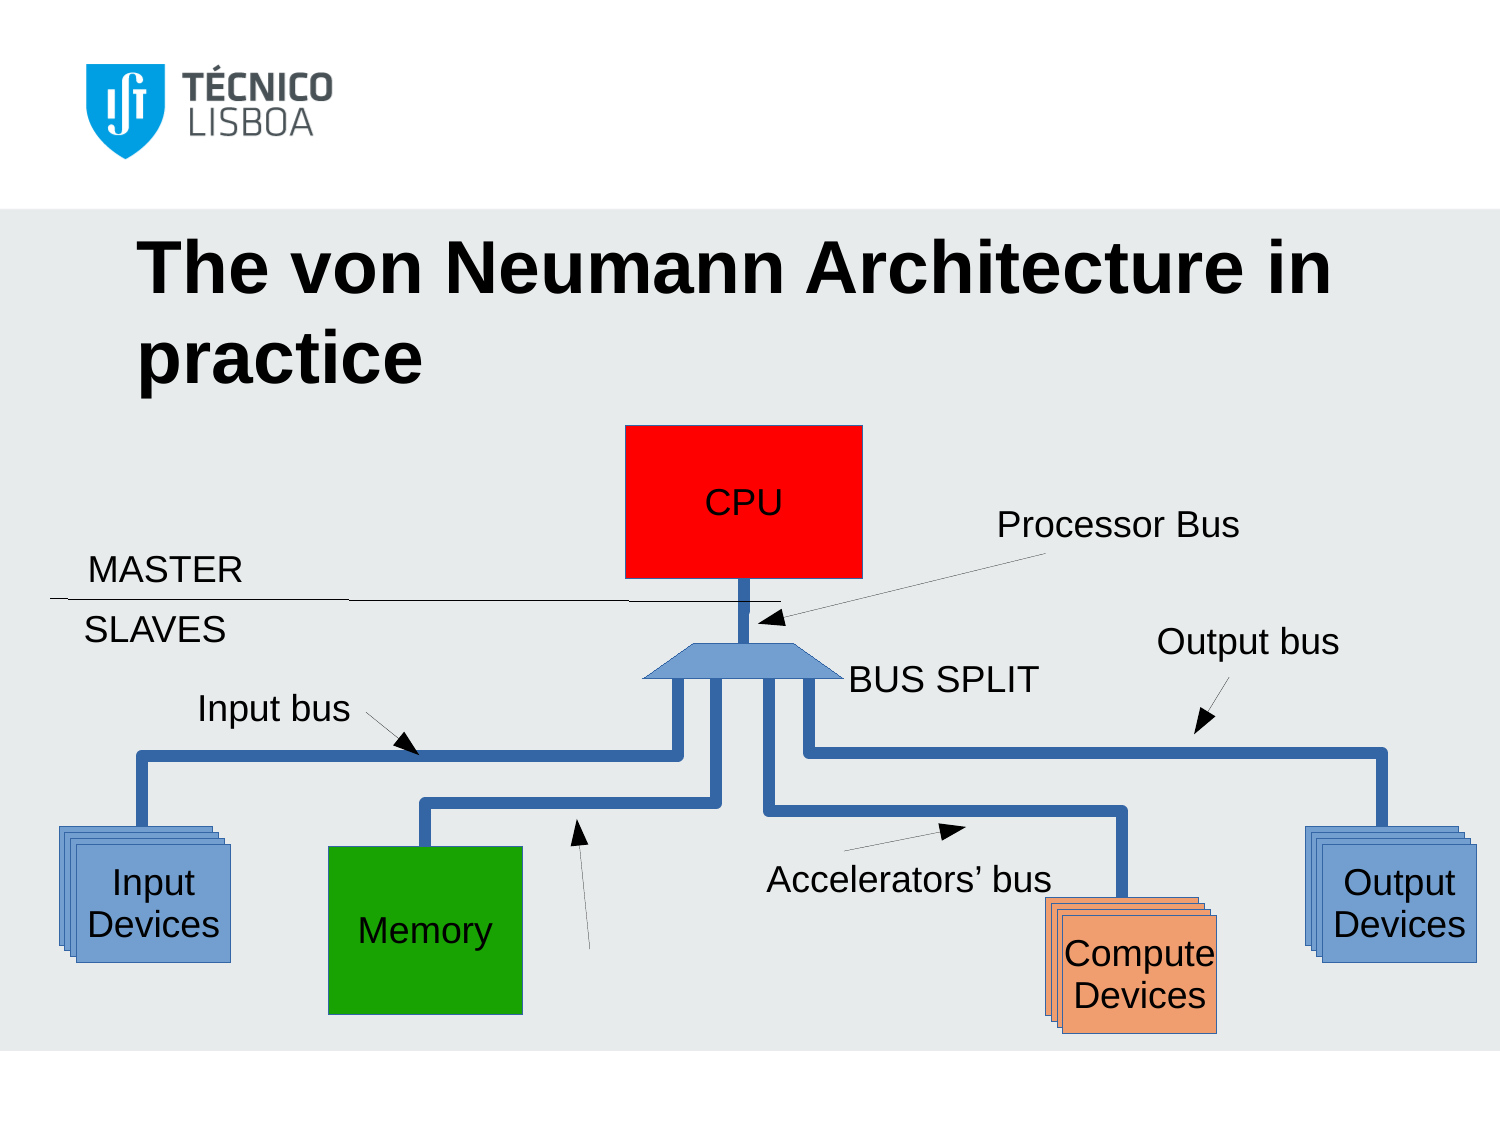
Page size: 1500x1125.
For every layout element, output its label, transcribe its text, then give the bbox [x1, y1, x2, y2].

text_box Output Devices [1305, 826, 1459, 946]
text_box Output Devices [59, 826, 213, 946]
text_box CPU [625, 425, 863, 579]
text_box Output Devices [1045, 908, 1051, 1016]
text_box Processor Bus [981, 496, 1256, 554]
text_box MASTER [72, 540, 259, 598]
text_box Output Devices [1322, 844, 1477, 963]
text_box Compute Devices [1062, 915, 1217, 1034]
text_box Output Devices [1051, 903, 1205, 1022]
text_box Input bus [182, 679, 366, 737]
picture [0, 0, 1500, 1125]
text_box Output bus [1141, 613, 1355, 671]
text_box BUS SPLIT [833, 651, 1055, 708]
text_box [642, 643, 833, 679]
text_box Output Devices [1316, 838, 1471, 957]
text_box Memory [328, 846, 523, 1015]
text_box Output Devices [70, 838, 225, 957]
text_box Output Devices [1068, 897, 1199, 903]
text_box Output Devices [1057, 909, 1211, 1028]
text_box Input Devices [76, 844, 231, 963]
text_box SLAVES [69, 600, 252, 659]
text_box Output Devices [1311, 832, 1465, 951]
text_box Accelerators’ bus [751, 851, 1068, 908]
title The von Neumann Architecture in practice [121, 237, 1378, 381]
text_box Output Devices [64, 832, 219, 951]
